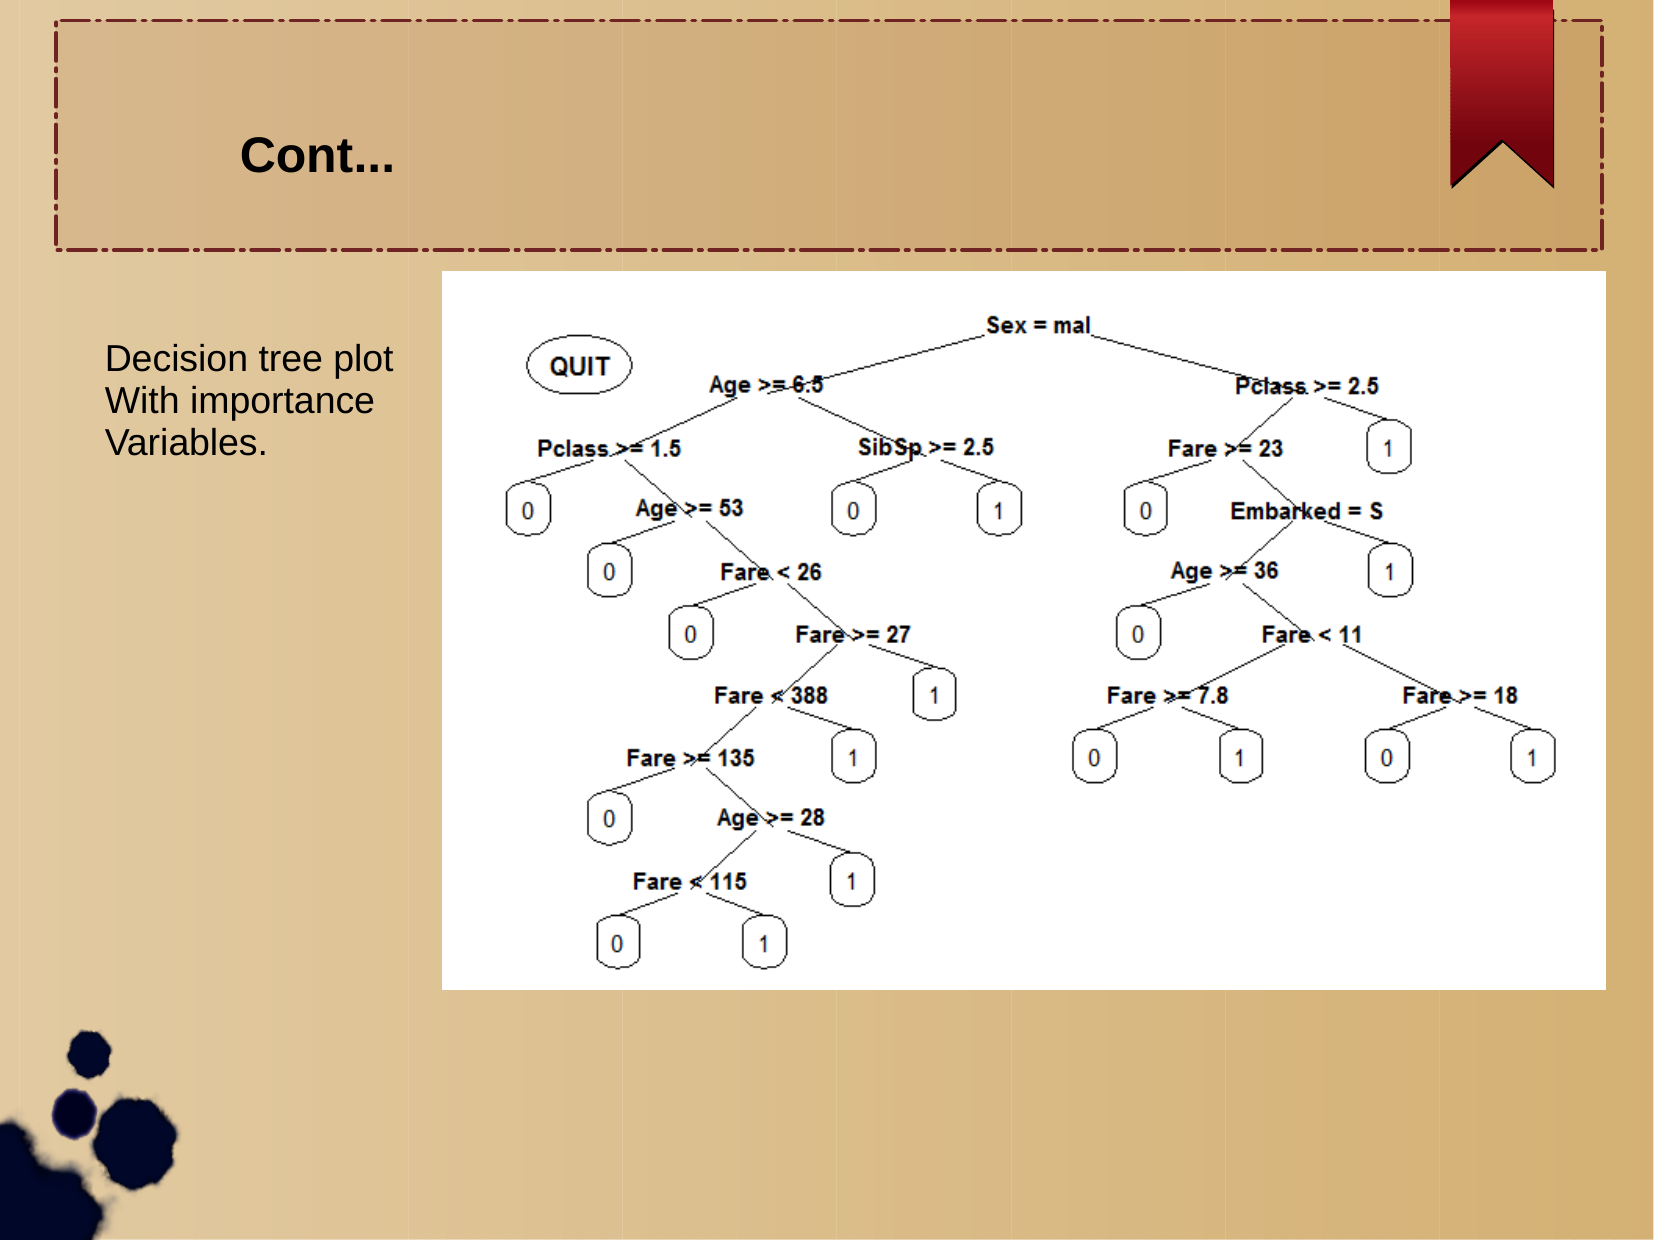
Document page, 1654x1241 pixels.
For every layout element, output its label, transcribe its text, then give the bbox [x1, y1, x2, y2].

text_box Decision tree plot With importance Variables. [90, 330, 409, 471]
picture [442, 271, 1606, 991]
text_box Cont... [225, 120, 411, 191]
